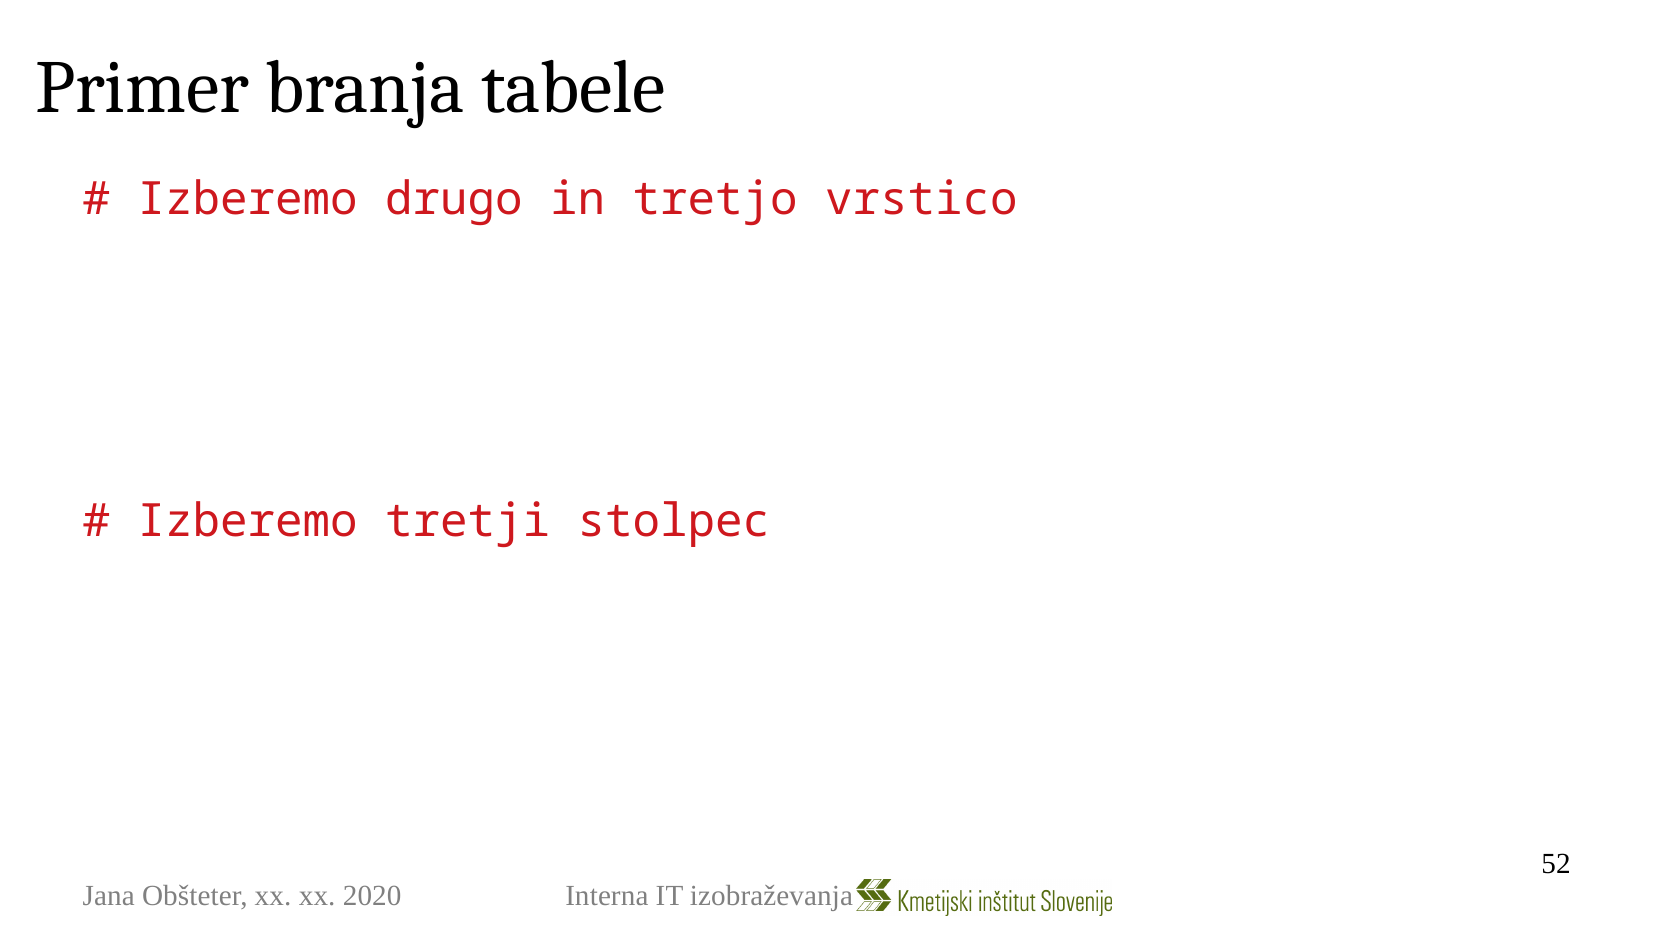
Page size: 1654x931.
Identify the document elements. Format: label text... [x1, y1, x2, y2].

picture [856, 879, 1112, 916]
title Primer branja tabele [35, 21, 1524, 154]
list # Izberemo drugo in tretjo vrstico # Izberemo tretji stolpec [82, 165, 1642, 827]
